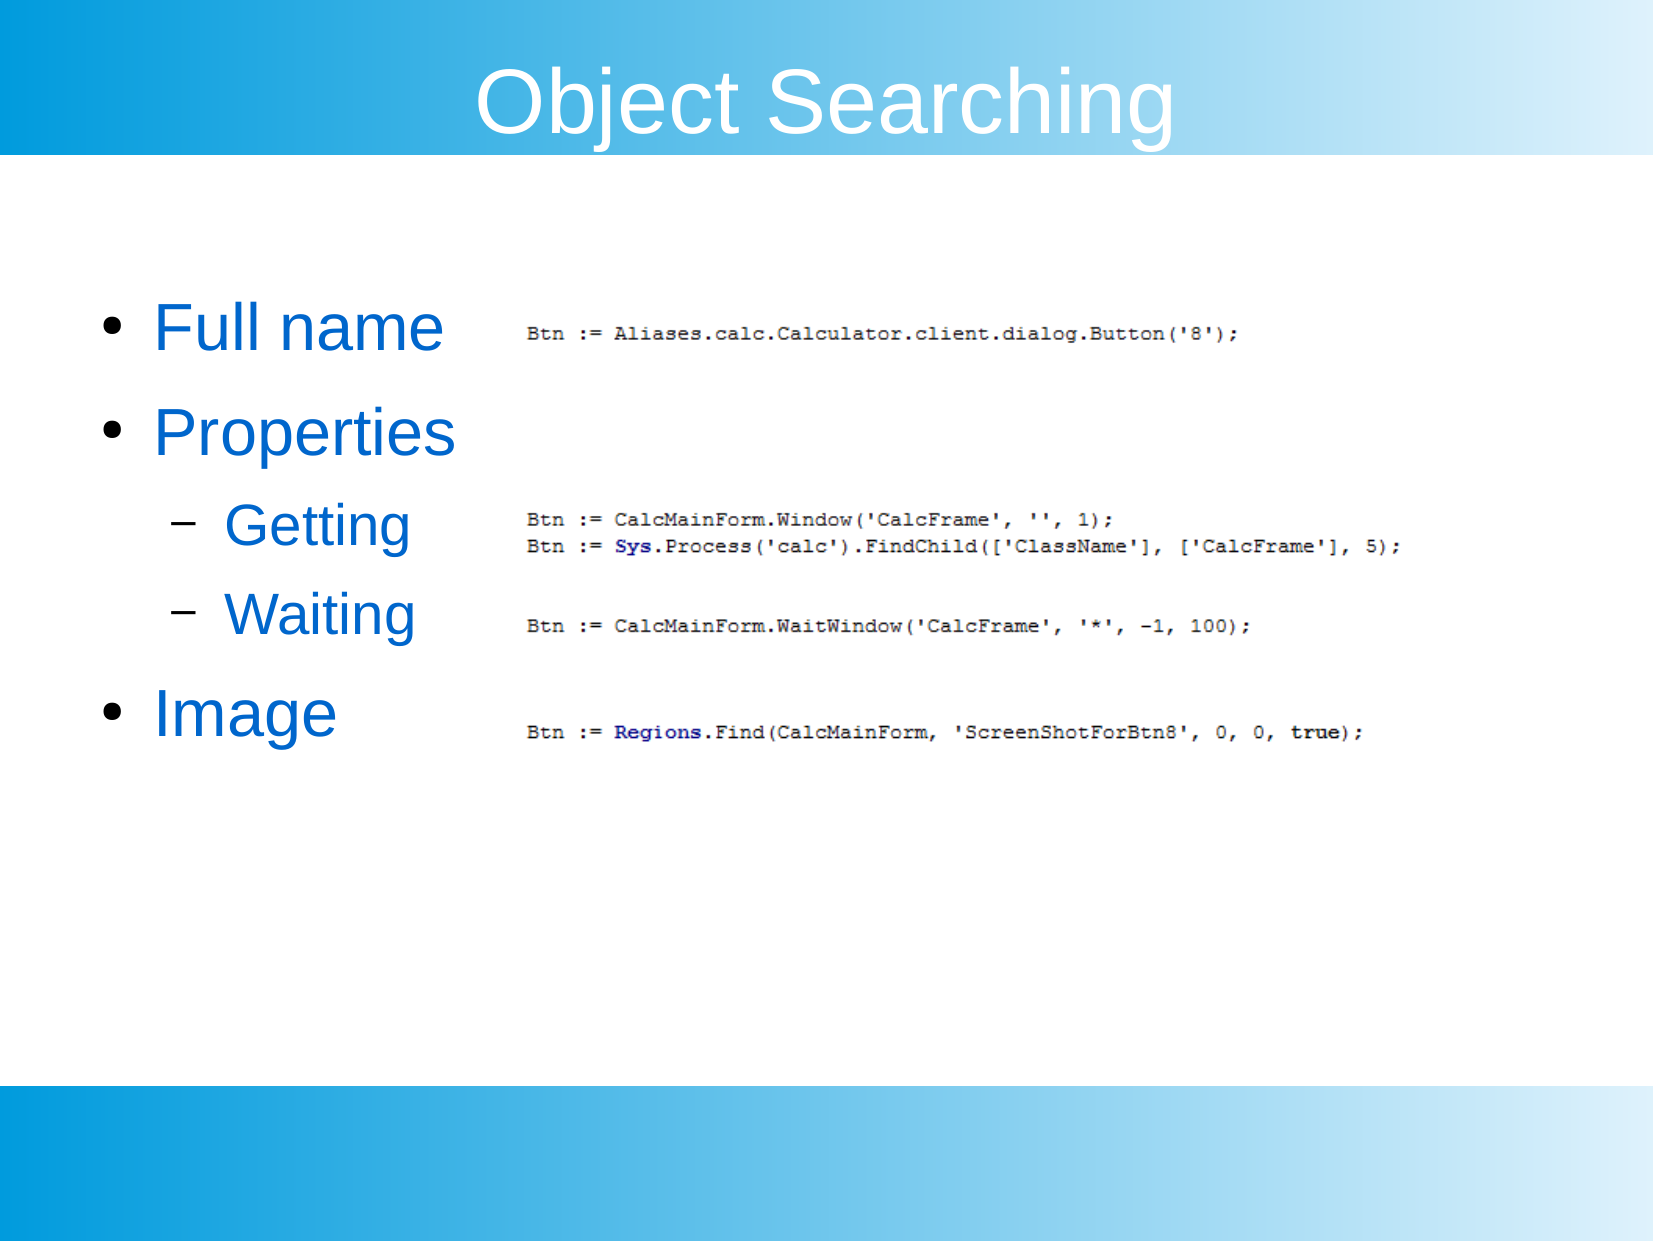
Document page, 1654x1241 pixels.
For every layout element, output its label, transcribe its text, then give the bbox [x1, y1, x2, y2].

title Object Searching [82, 49, 1571, 155]
picture [521, 318, 1406, 762]
list Full name Properties Getting Waiting Image [82, 290, 485, 1010]
